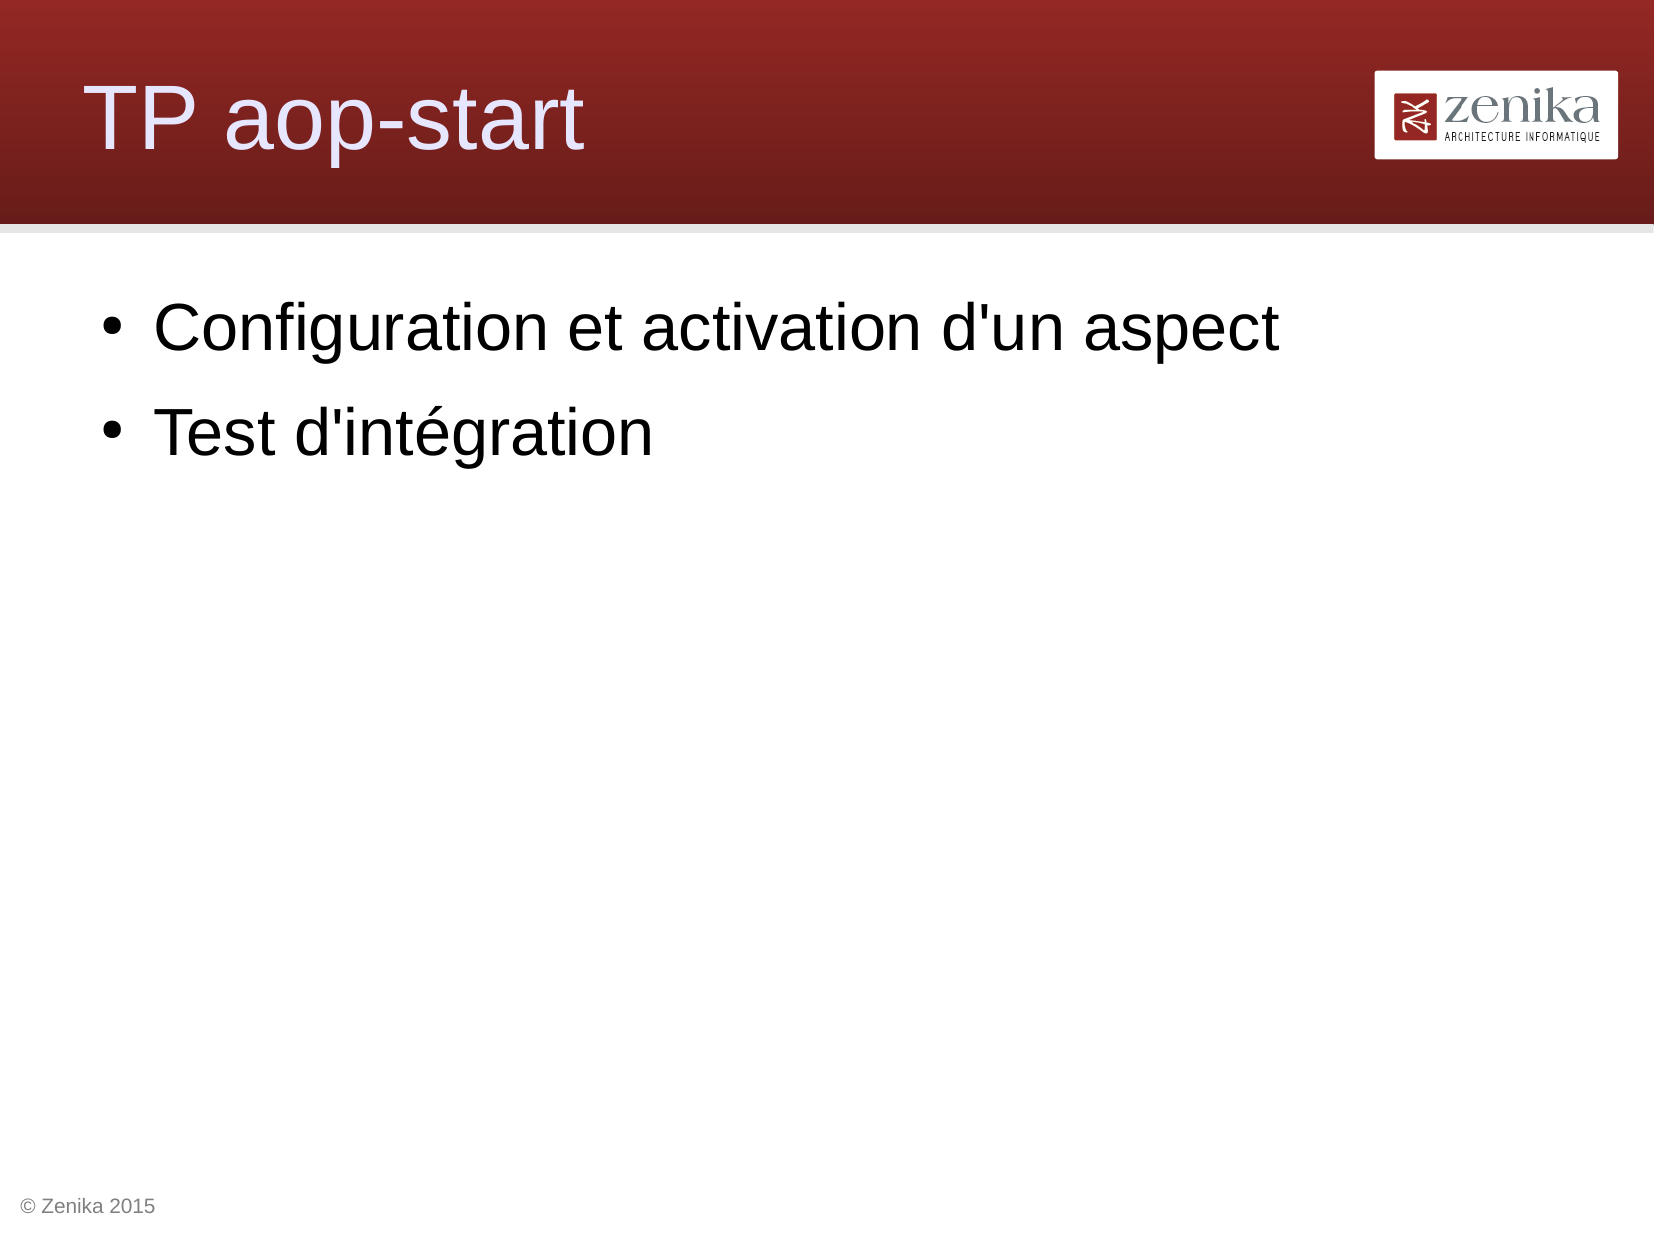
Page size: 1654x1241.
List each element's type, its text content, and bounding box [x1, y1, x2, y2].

picture [1571, 82, 1600, 149]
list Configuration et activation d'un aspect Test d'intégration [82, 290, 1538, 1010]
title TP aop-start [82, 13, 1571, 222]
